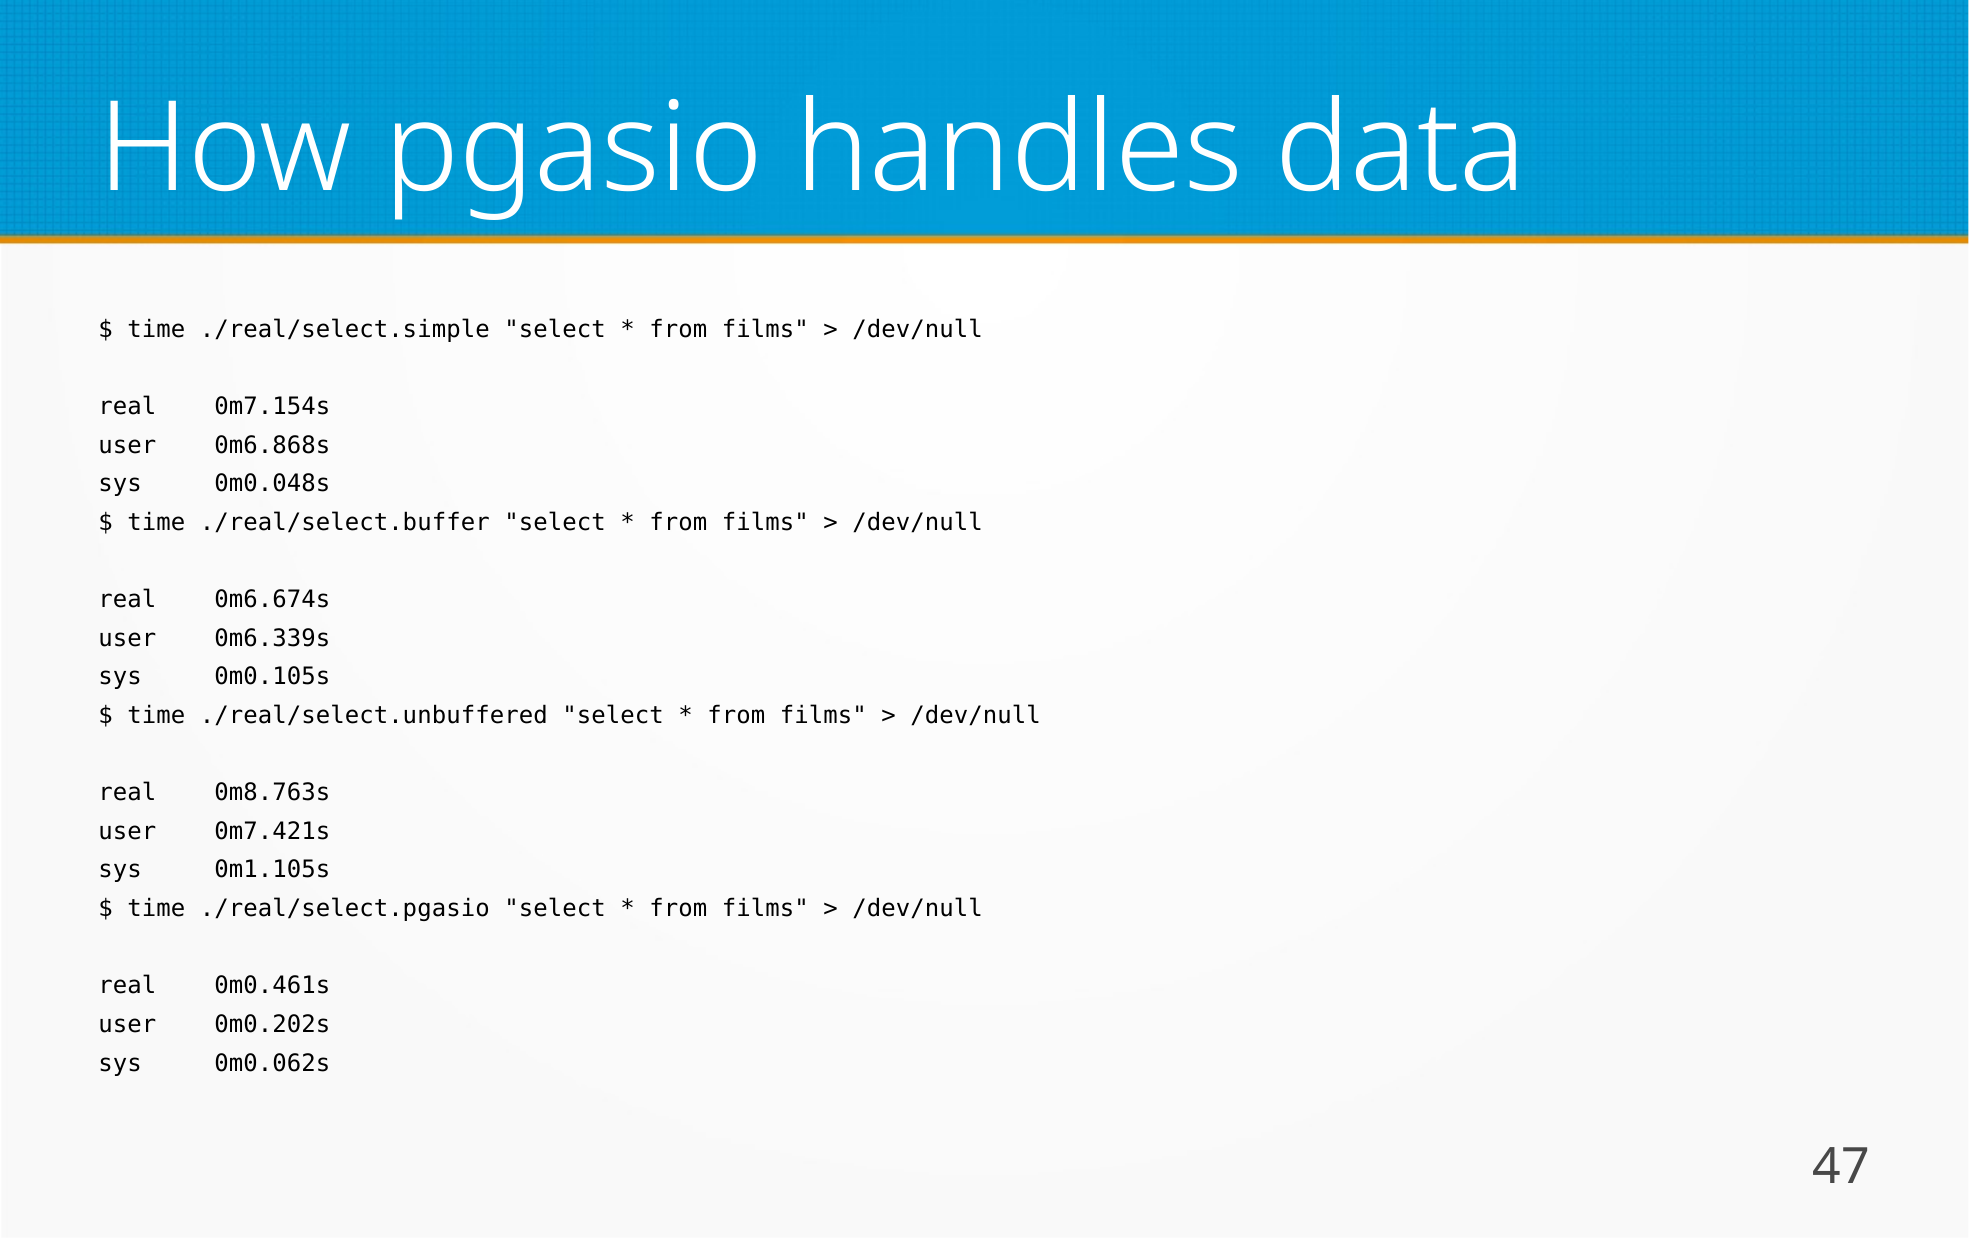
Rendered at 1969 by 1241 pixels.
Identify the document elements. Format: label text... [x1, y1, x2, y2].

list $ time ./real/select.simple "select * from films" > /dev/null real 0m7.154s user 0m6.868s sys 0m0.048s $ time ./real/select.buffer "select * from films" > /dev/null real 0m6.674s user 0m6.339s sys 0m0.105s $ time ./real/select.unbuffered "select * from films" > /dev/null real 0m8.763s user 0m7.421s sys 0m1.105s $ time ./real/select.pgasio "select * from films" > /dev/null real 0m0.461s user 0m0.202s sys 0m0.062s [98, 315, 1861, 1081]
picture [0, 233, 1969, 1241]
title How pgasio handles data [98, 19, 1870, 227]
